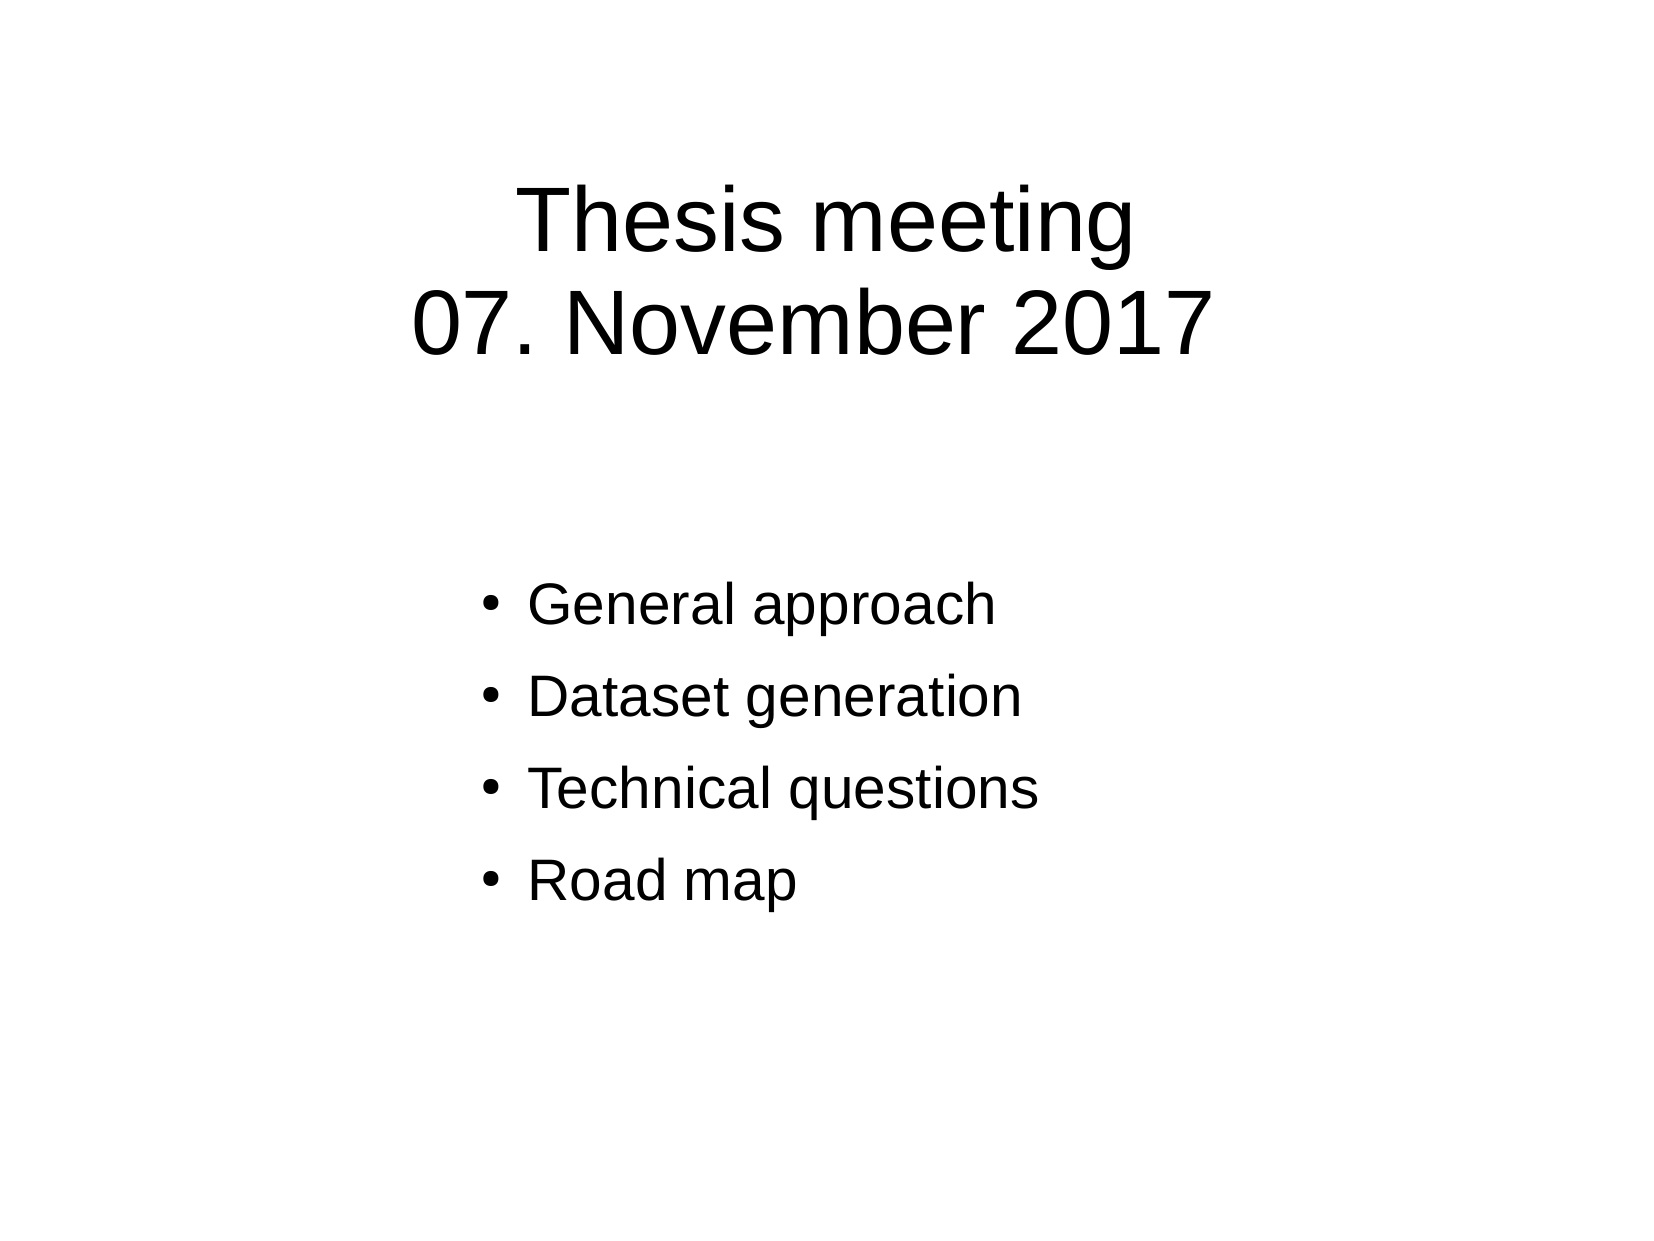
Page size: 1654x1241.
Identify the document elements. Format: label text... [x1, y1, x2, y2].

list General approach Dataset generation Technical questions Road map [465, 480, 1216, 916]
title Thesis meeting 07. November 2017 [82, 167, 1571, 376]
